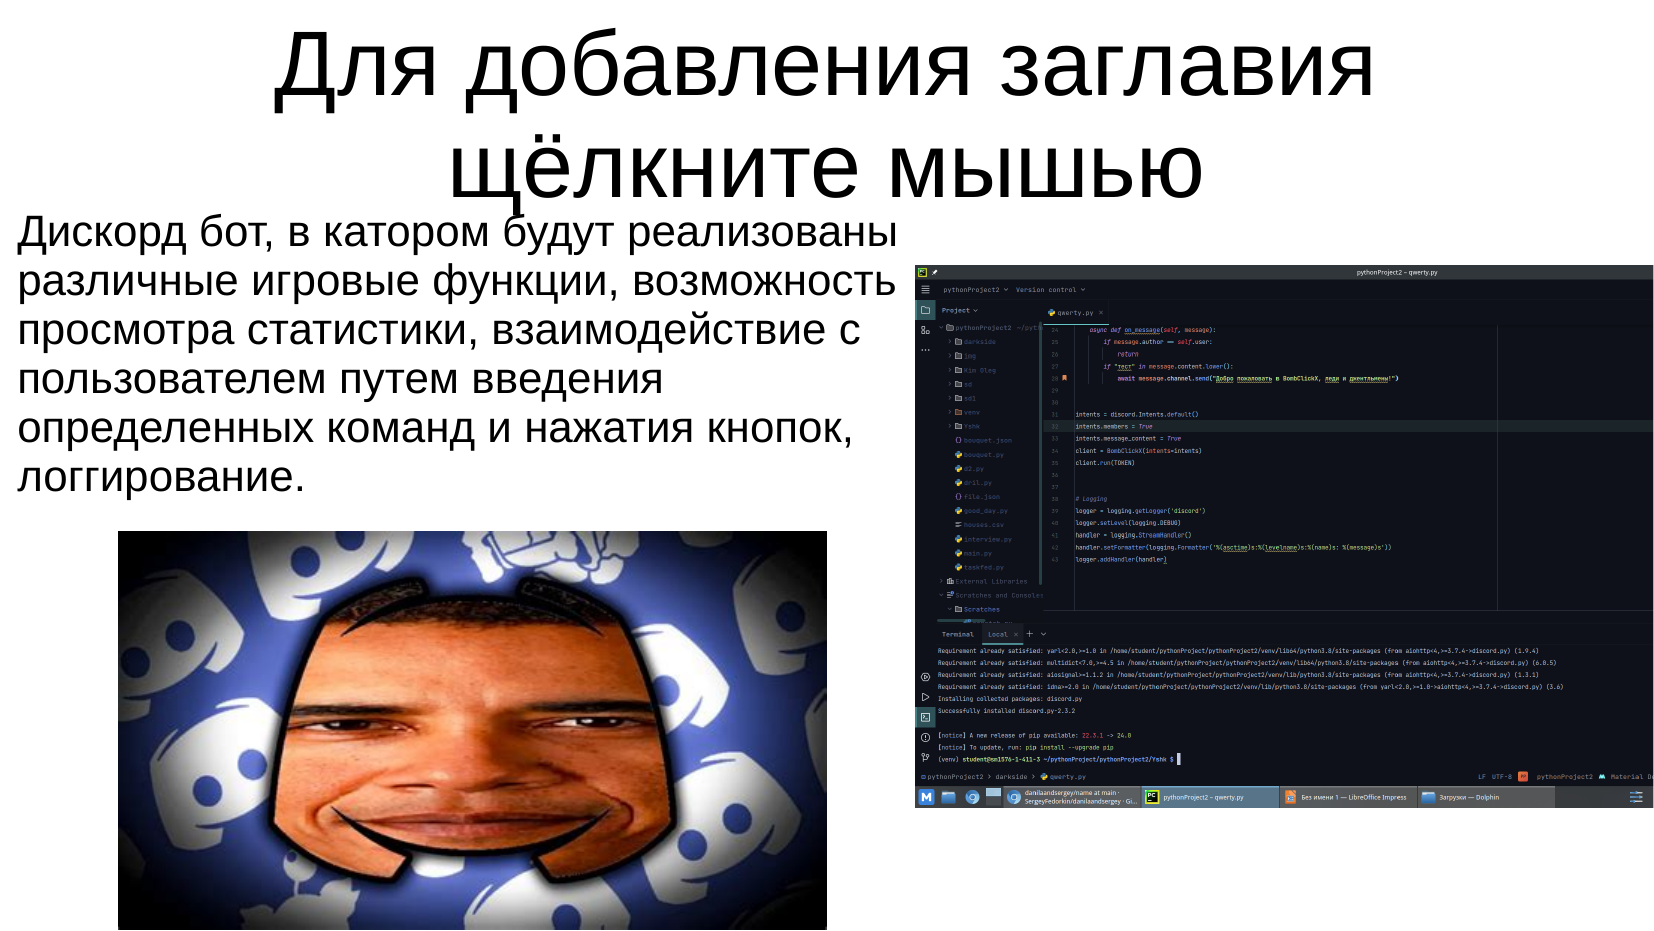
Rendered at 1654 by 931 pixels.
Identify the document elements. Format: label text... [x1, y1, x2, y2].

title Для добавления заглавия щёлкните мышью [82, 12, 1571, 218]
picture [118, 531, 827, 930]
picture [915, 265, 1654, 808]
list Дискорд бот, в катором будут реализованы различные игровые функции, возможность просмотра статистики, взаимодействие с пользователем путем введения определенных команд и нажатия кнопок, логгирование. [0, 206, 928, 540]
